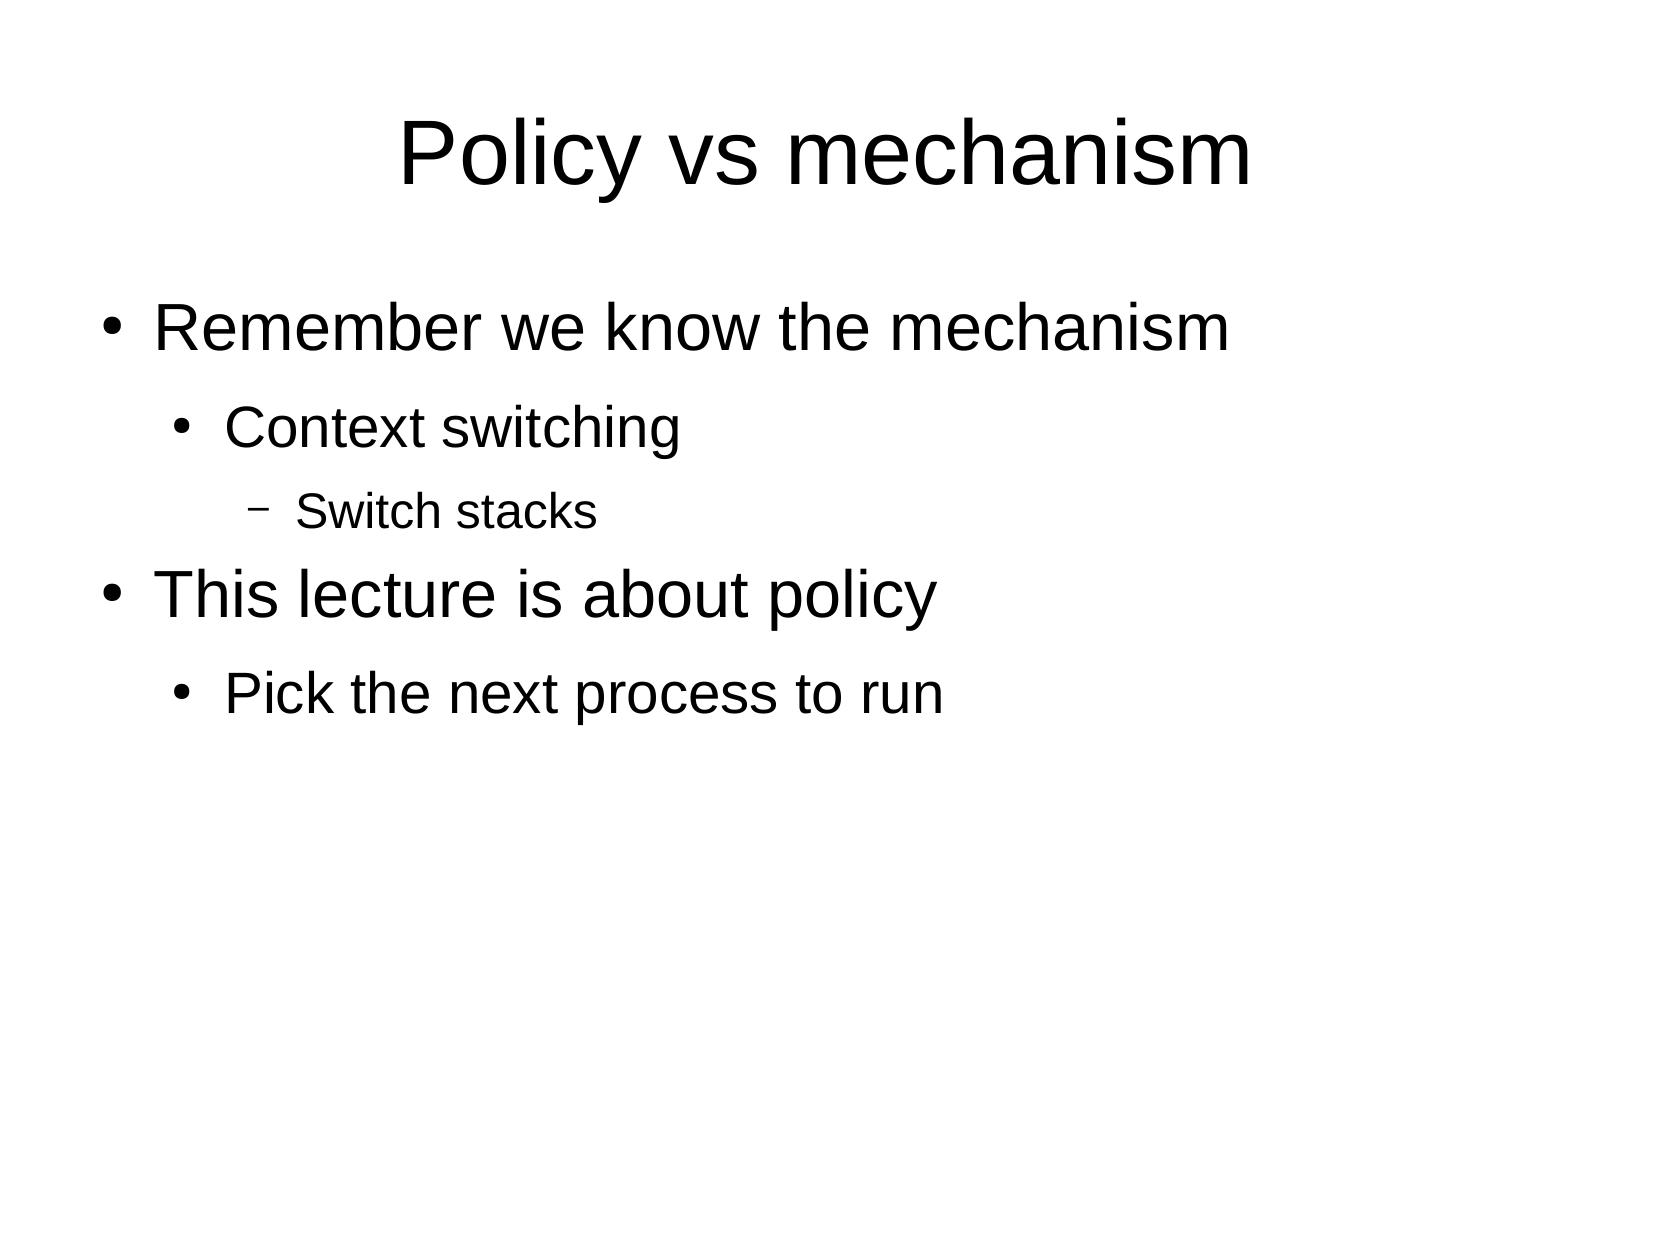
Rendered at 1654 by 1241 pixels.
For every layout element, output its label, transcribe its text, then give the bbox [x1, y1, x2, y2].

title Policy vs mechanism [82, 49, 1571, 257]
list Remember we know the mechanism Context switching Switch stacks This lecture is about policy Pick the next process to run [82, 290, 1571, 1010]
